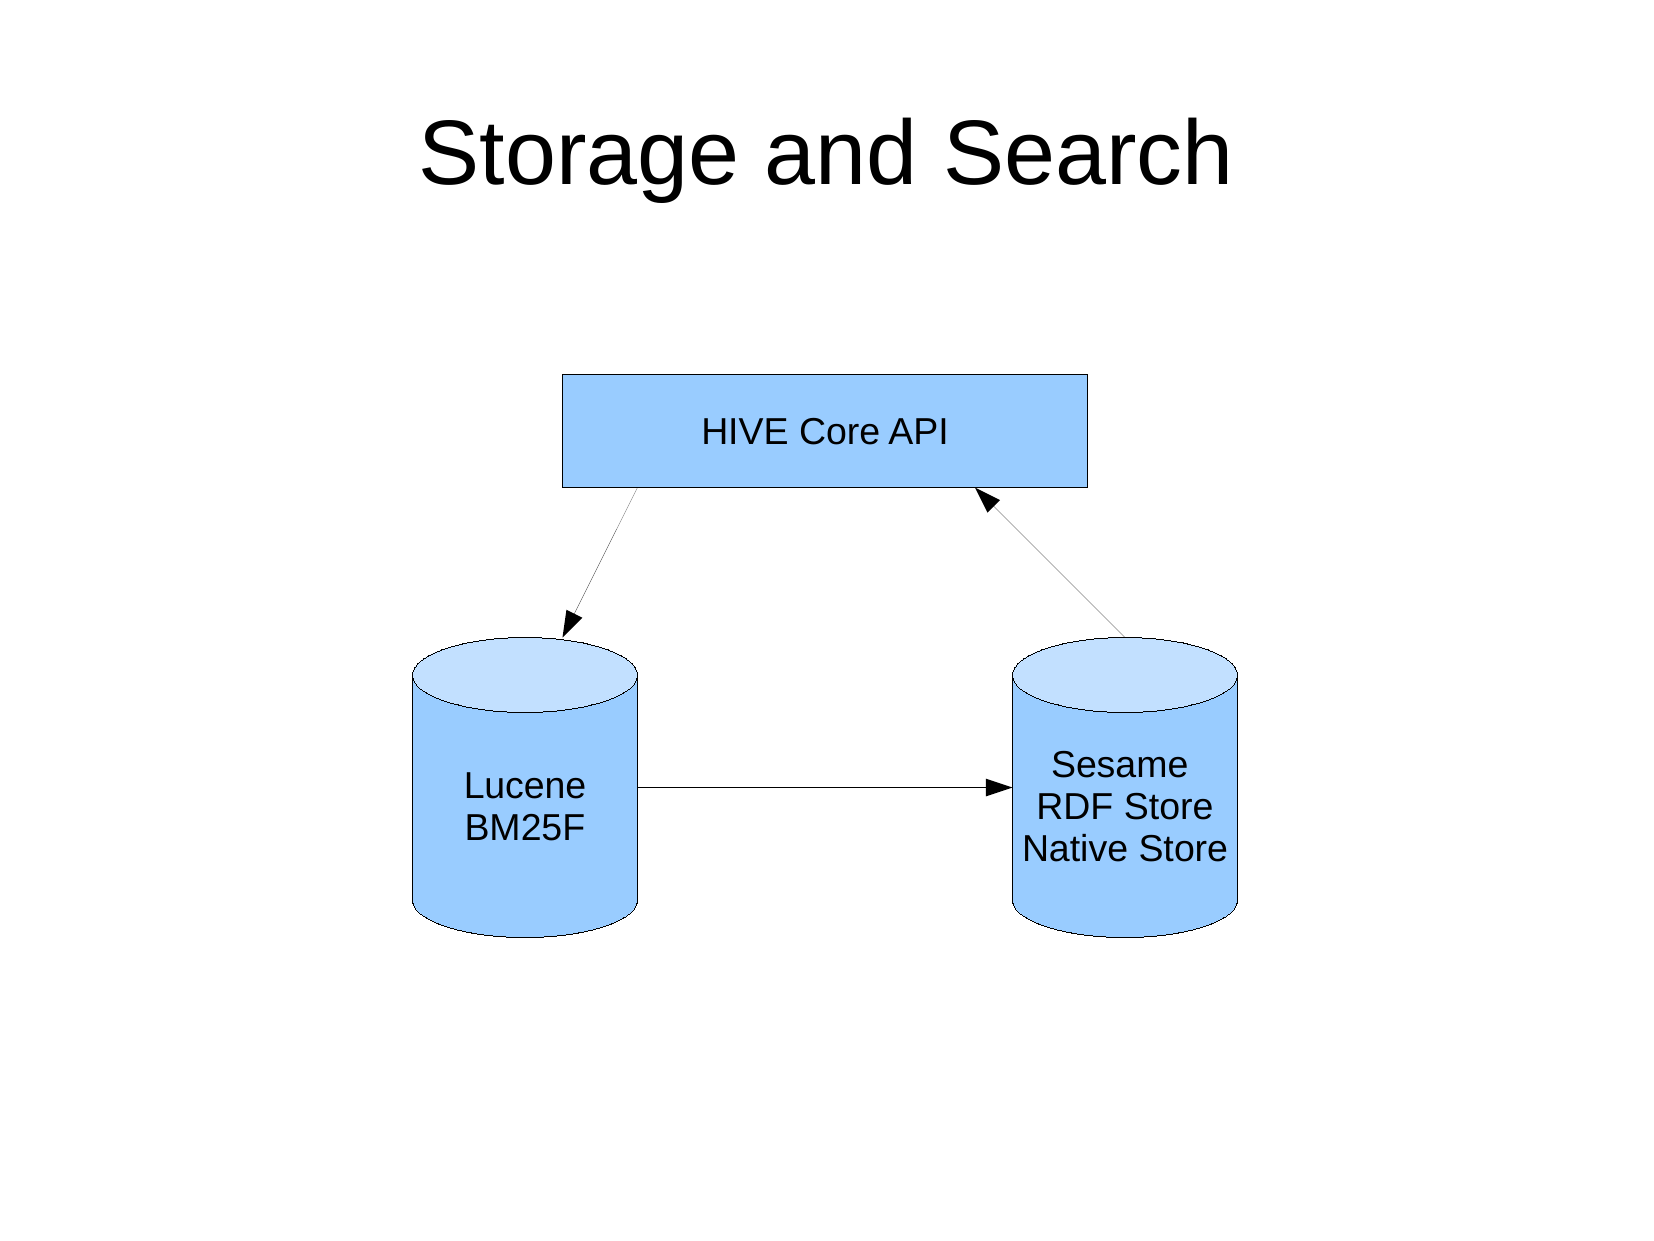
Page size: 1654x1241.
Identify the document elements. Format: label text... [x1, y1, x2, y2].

text_box HIVE Core API [562, 374, 1088, 488]
text_box Sesame RDF Store Native Store [1012, 679, 1238, 938]
title Storage and Search [82, 56, 1571, 250]
text_box Lucene BM25F [412, 679, 638, 938]
